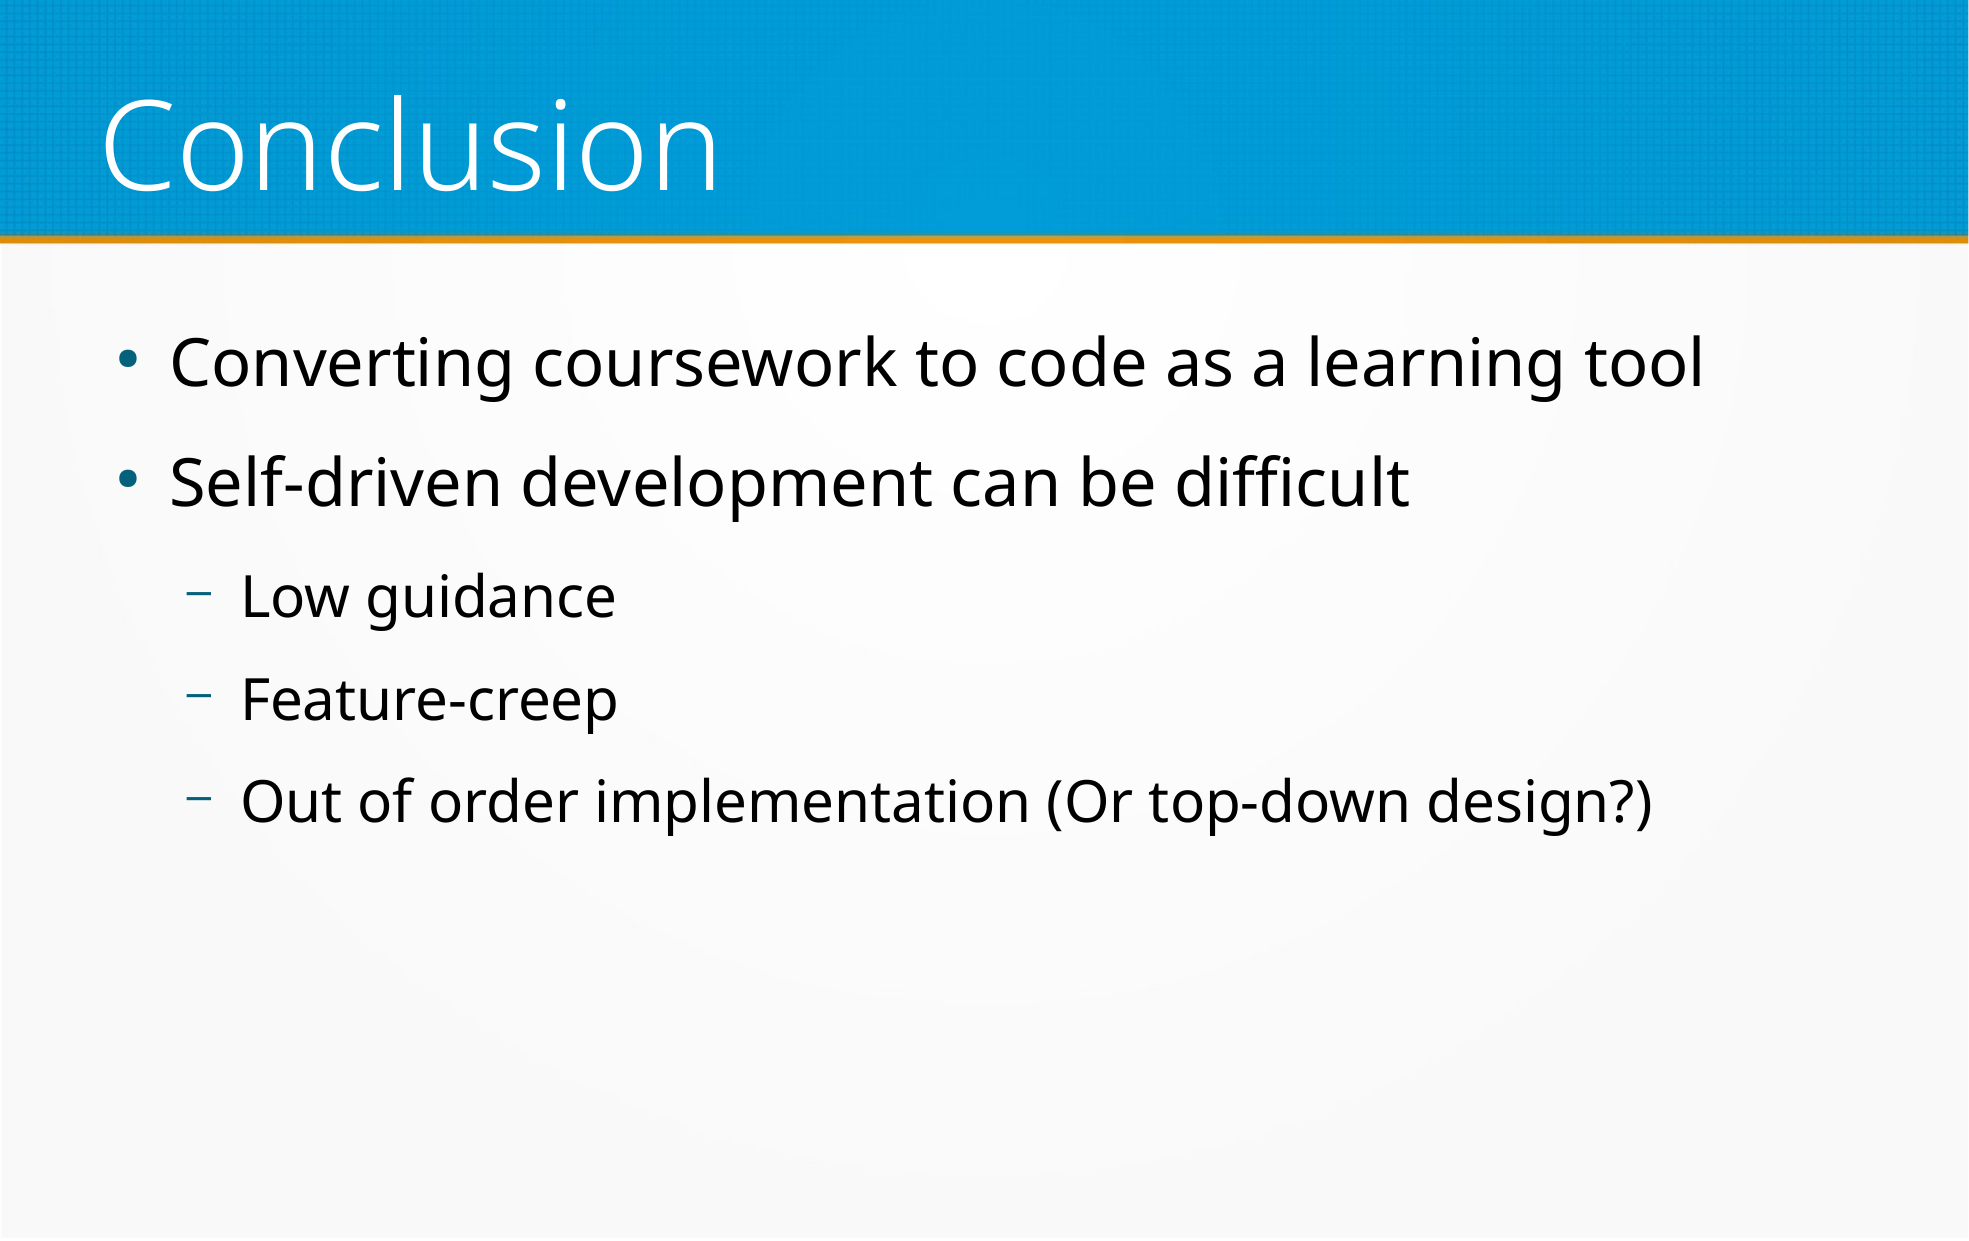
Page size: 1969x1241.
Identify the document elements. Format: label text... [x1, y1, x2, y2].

title Conclusion [98, 19, 1870, 227]
picture [0, 233, 1969, 1241]
list Converting coursework to code as a learning tool Self-driven development can be difficult Low guidance Feature-creep Out of order implementation (Or top-down design?) [98, 315, 1861, 1081]
